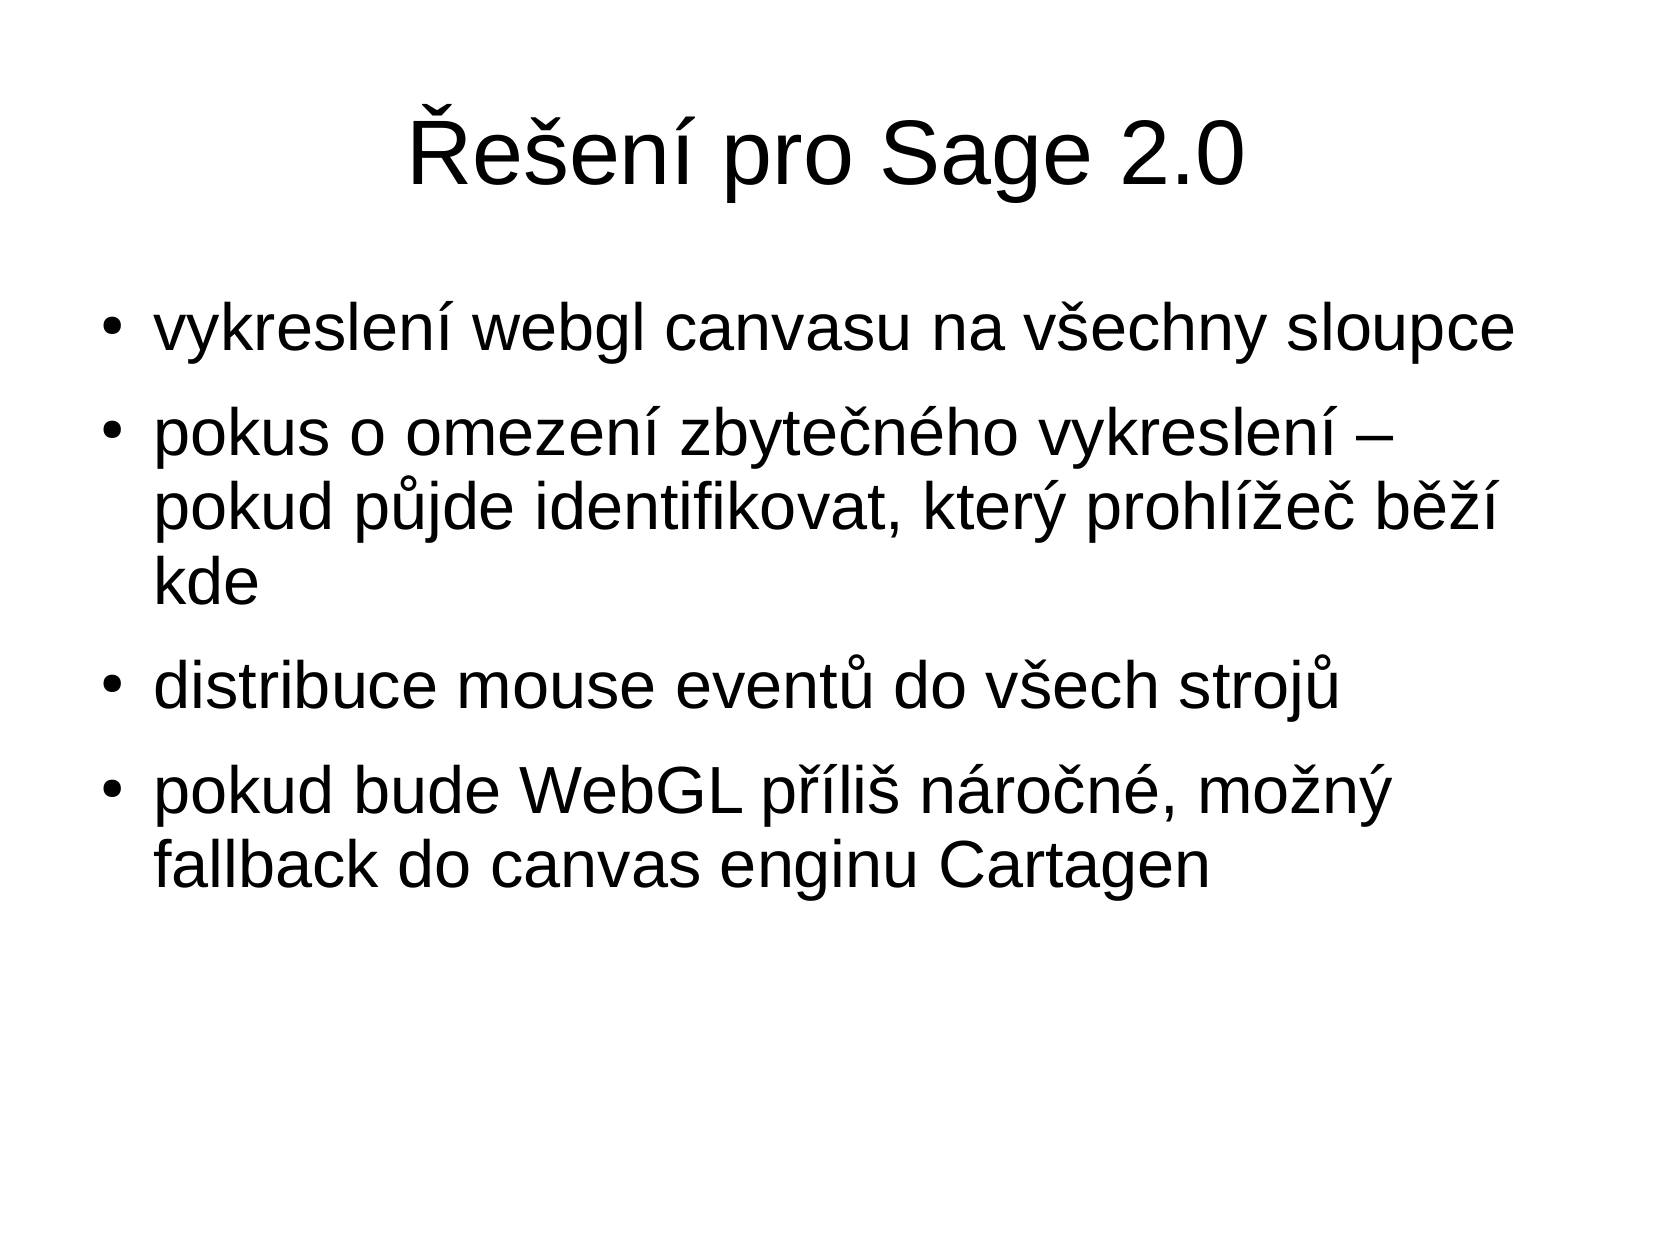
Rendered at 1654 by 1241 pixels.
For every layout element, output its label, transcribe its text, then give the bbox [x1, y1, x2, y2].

list vykreslení webgl canvasu na všechny sloupce pokus o omezení zbytečného vykreslení – pokud půjde identifikovat, který prohlížeč běží kde distribuce mouse eventů do všech strojů pokud bude WebGL příliš náročné, možný fallback do canvas enginu Cartagen [82, 290, 1571, 1010]
title Řešení pro Sage 2.0 [82, 49, 1571, 257]
